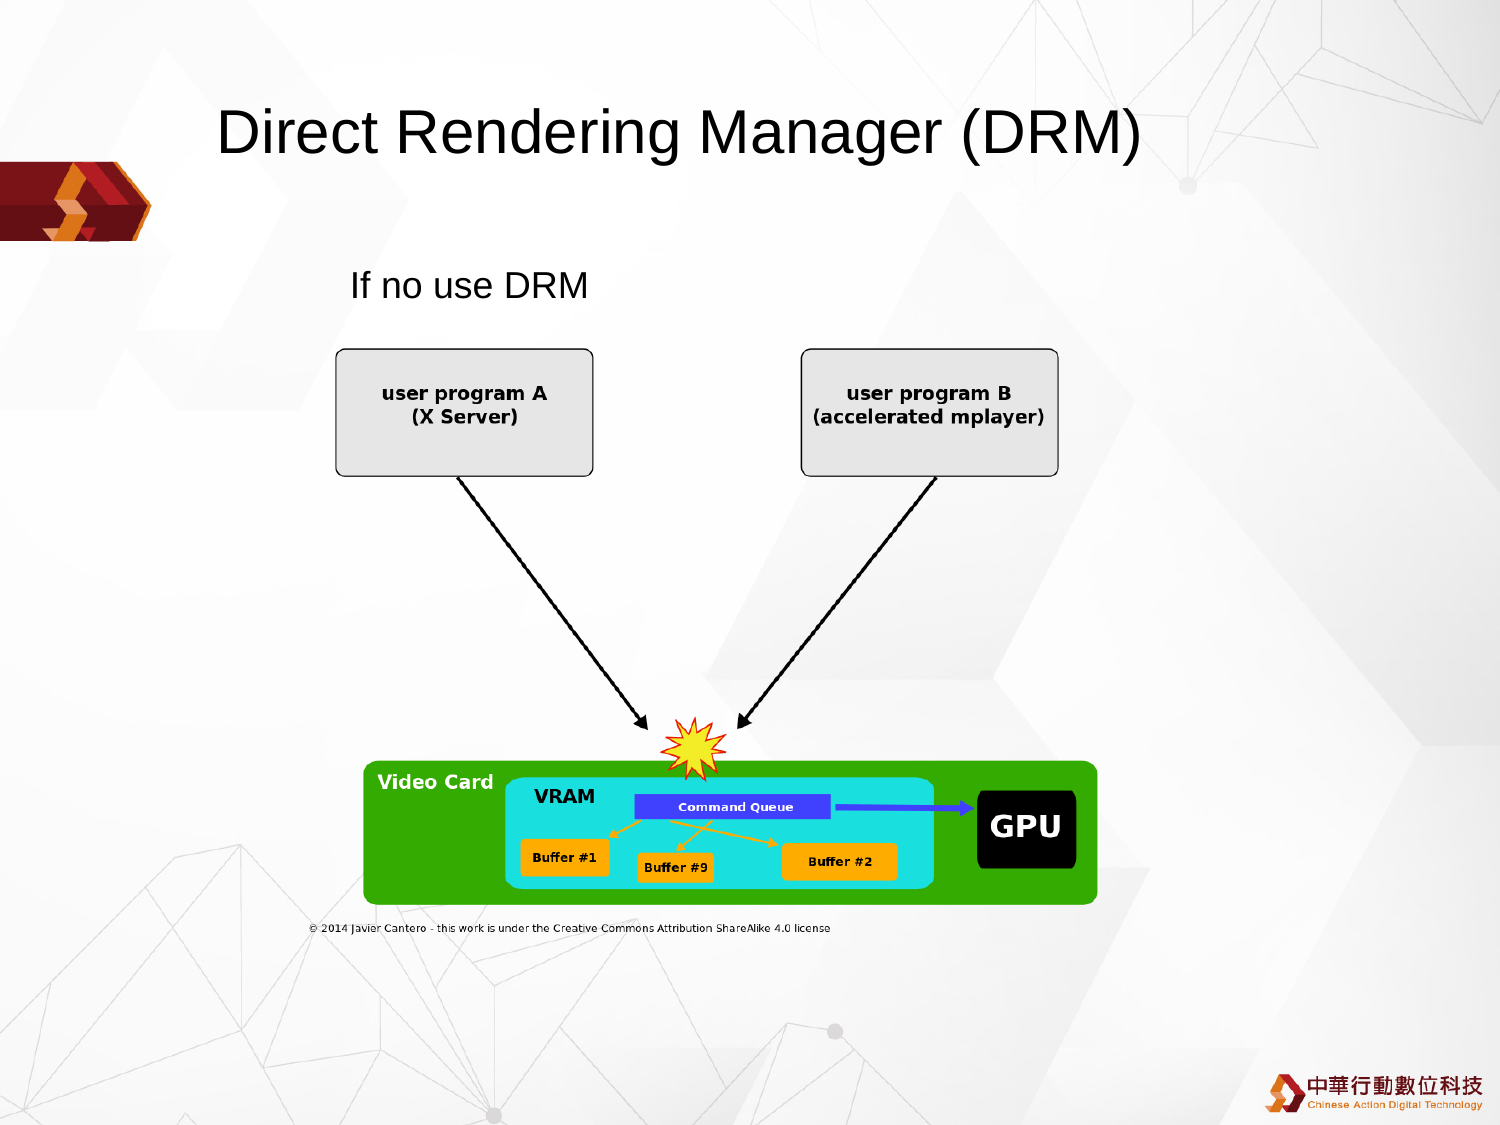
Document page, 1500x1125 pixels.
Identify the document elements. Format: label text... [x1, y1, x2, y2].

text_box If no use DRM [335, 257, 680, 357]
picture [0, 0, 1500, 1125]
title Direct Rendering Manager (DRM) [216, 78, 1289, 186]
